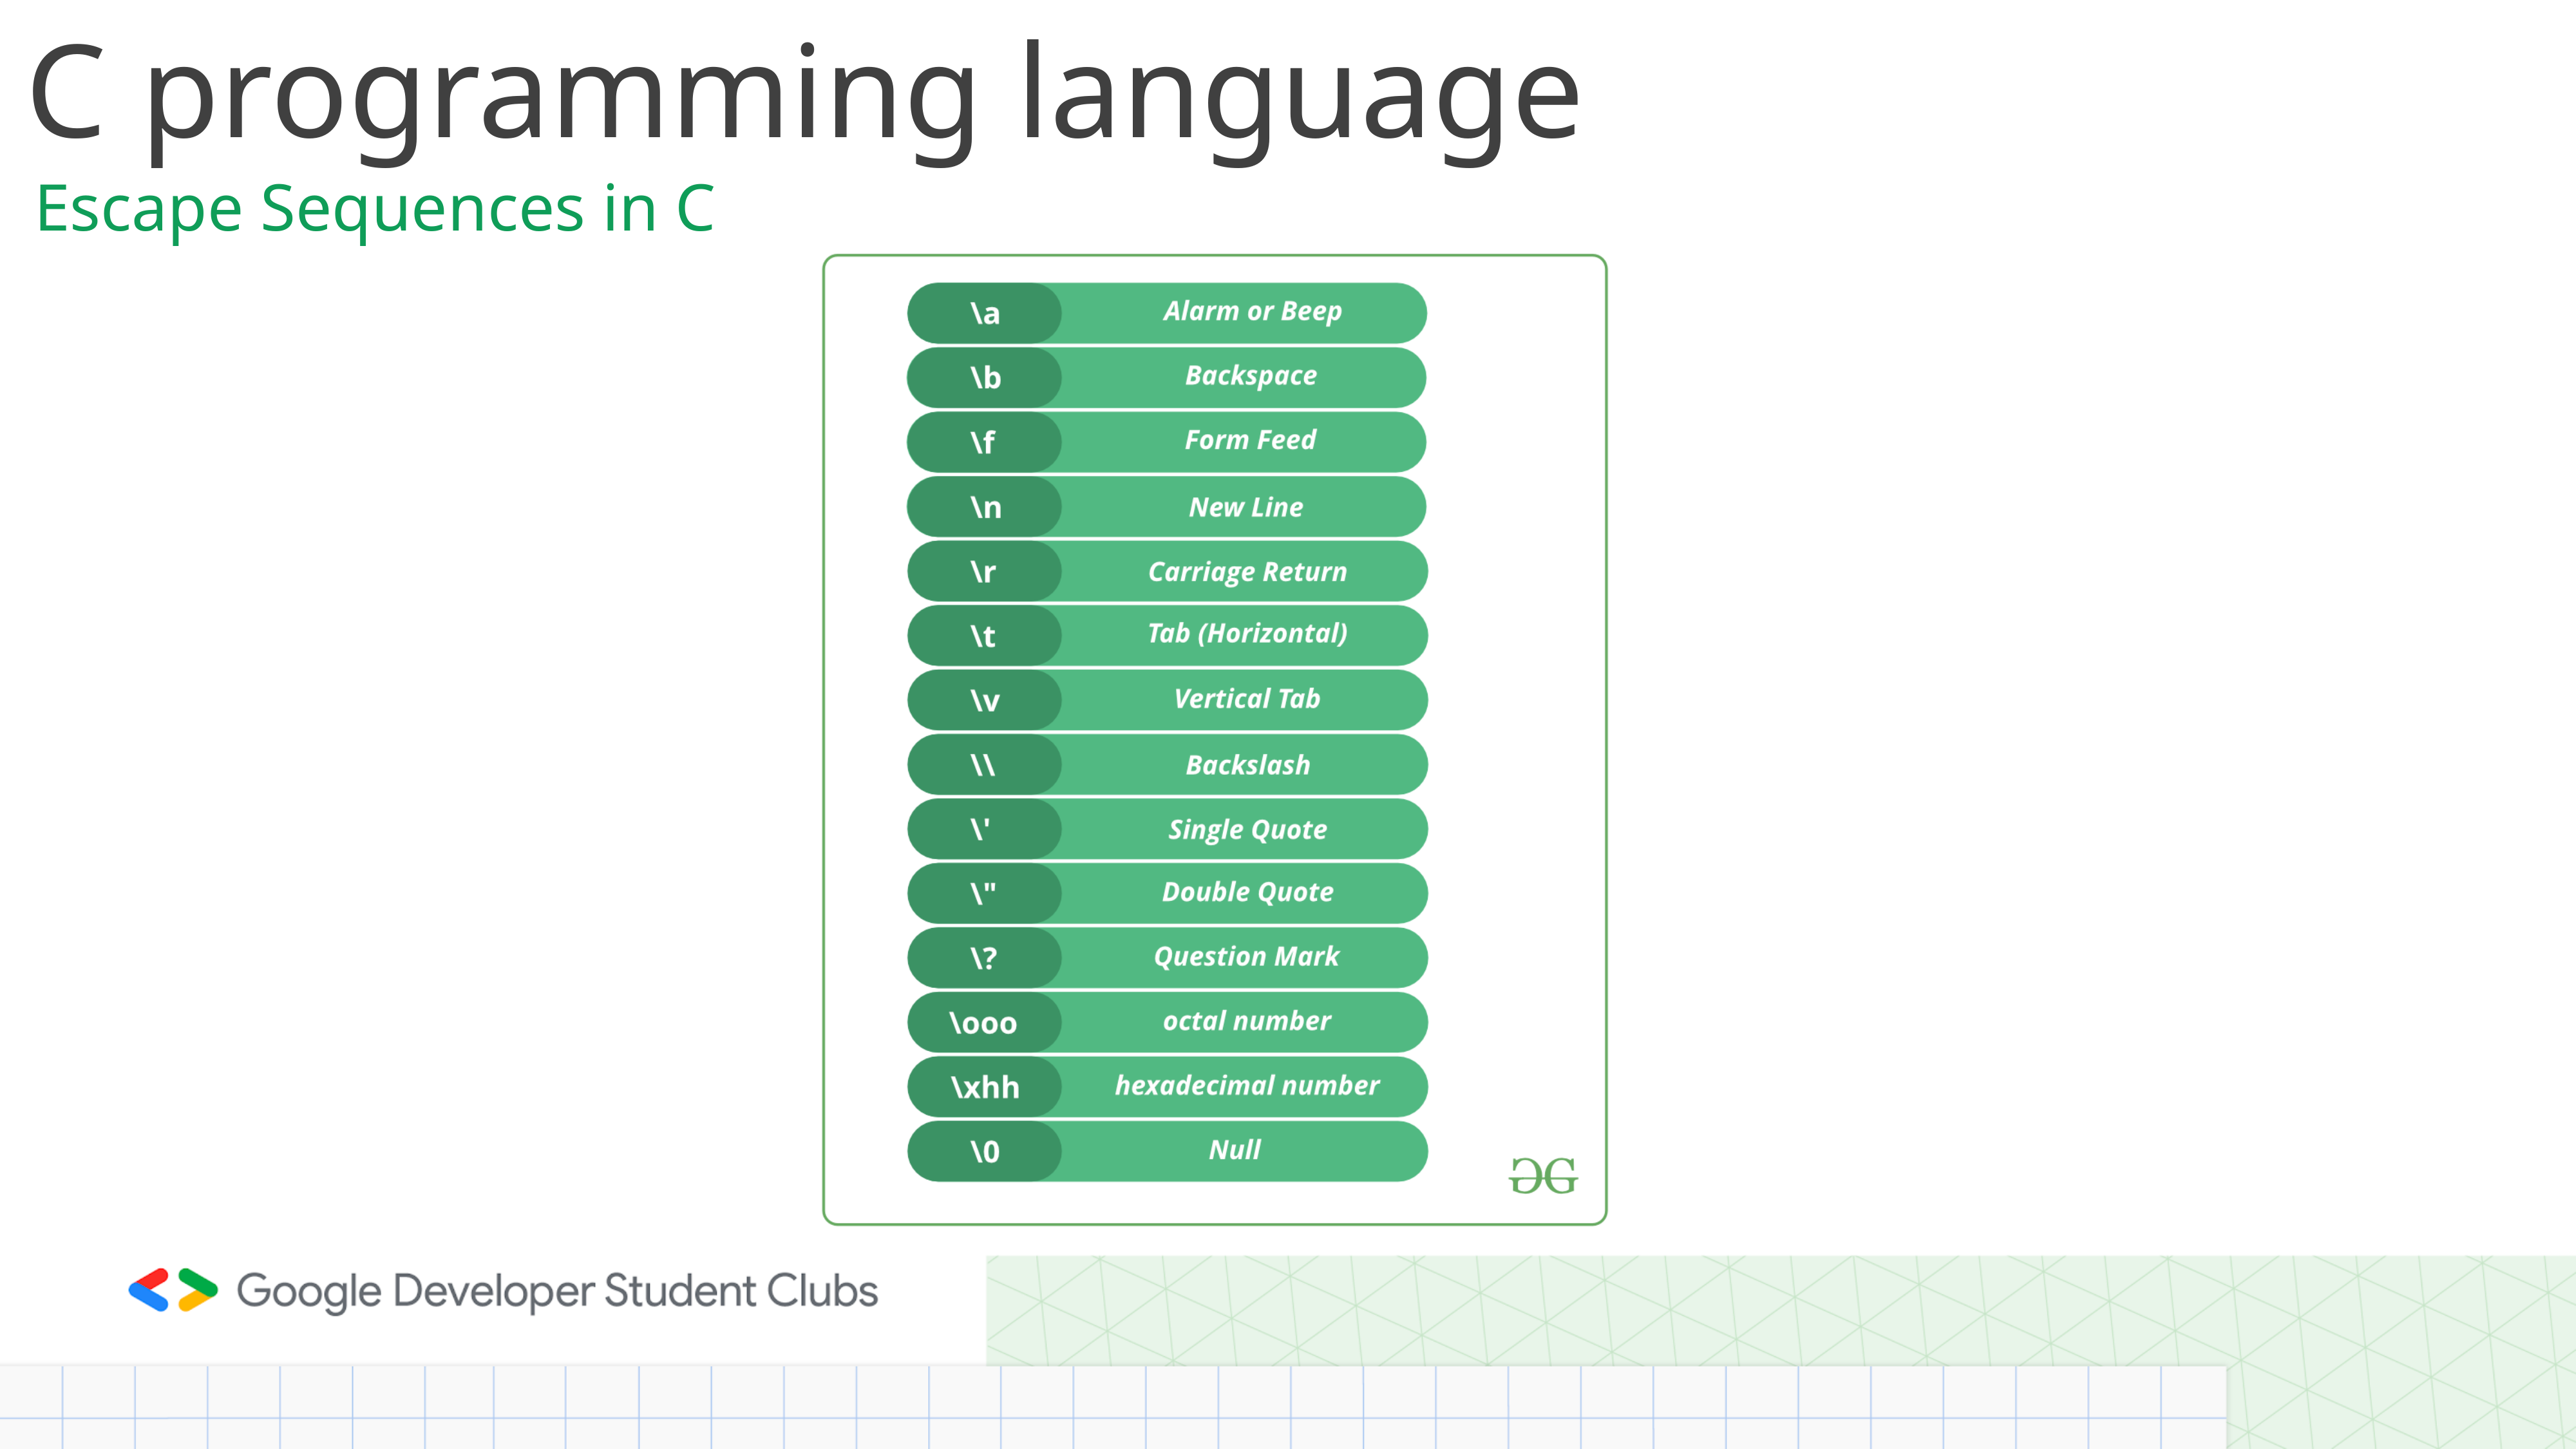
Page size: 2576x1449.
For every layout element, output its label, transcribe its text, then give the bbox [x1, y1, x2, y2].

picture [0, 0, 2576, 1449]
subtitle Escape Sequences in C [24, 157, 2351, 1018]
title C programming language [0, 0, 2320, 277]
